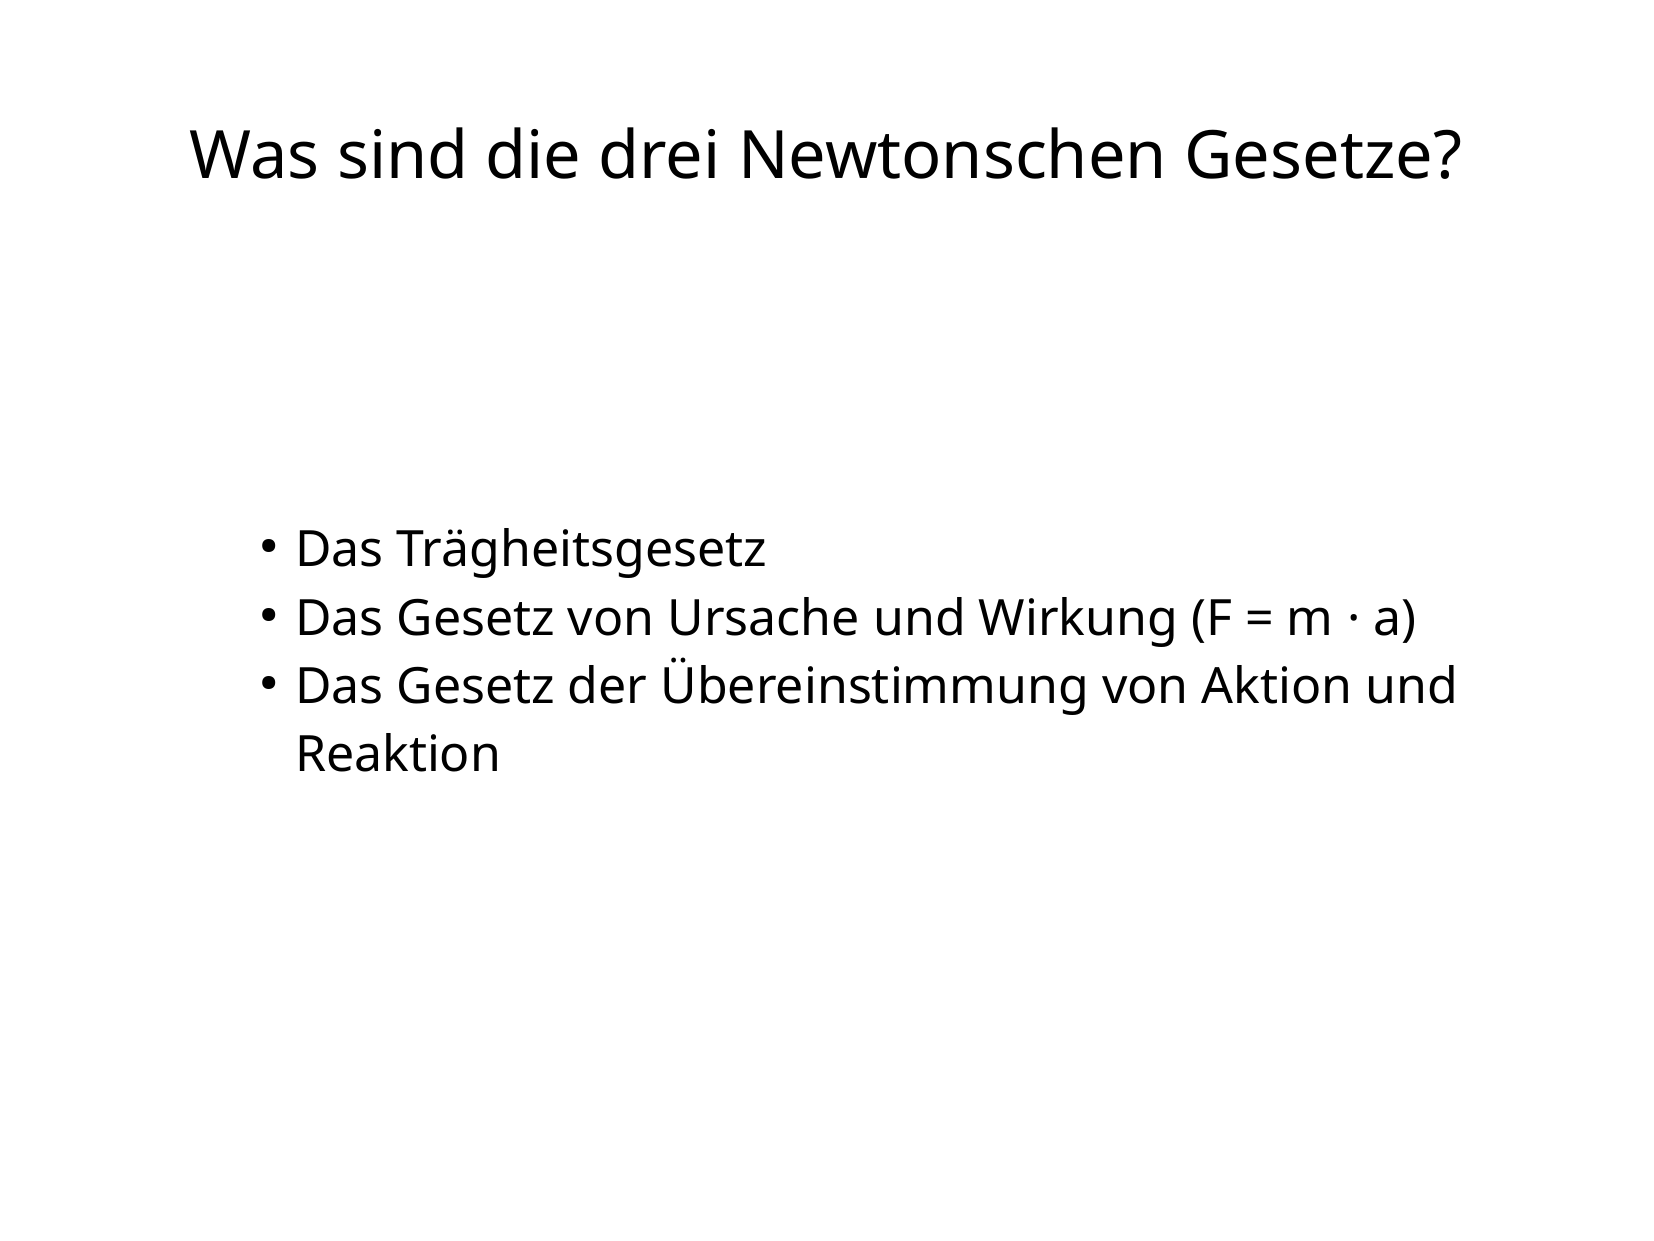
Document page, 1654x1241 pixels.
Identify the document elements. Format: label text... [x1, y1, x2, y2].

title Was sind die drei Newtonschen Gesetze? [82, 49, 1571, 257]
subtitle Das Trägheitsgesetz Das Gesetz von Ursache und Wirkung (F = m · a) Das Gesetz der Übereinstimmung von Aktion und Reaktion [82, 290, 1571, 1010]
